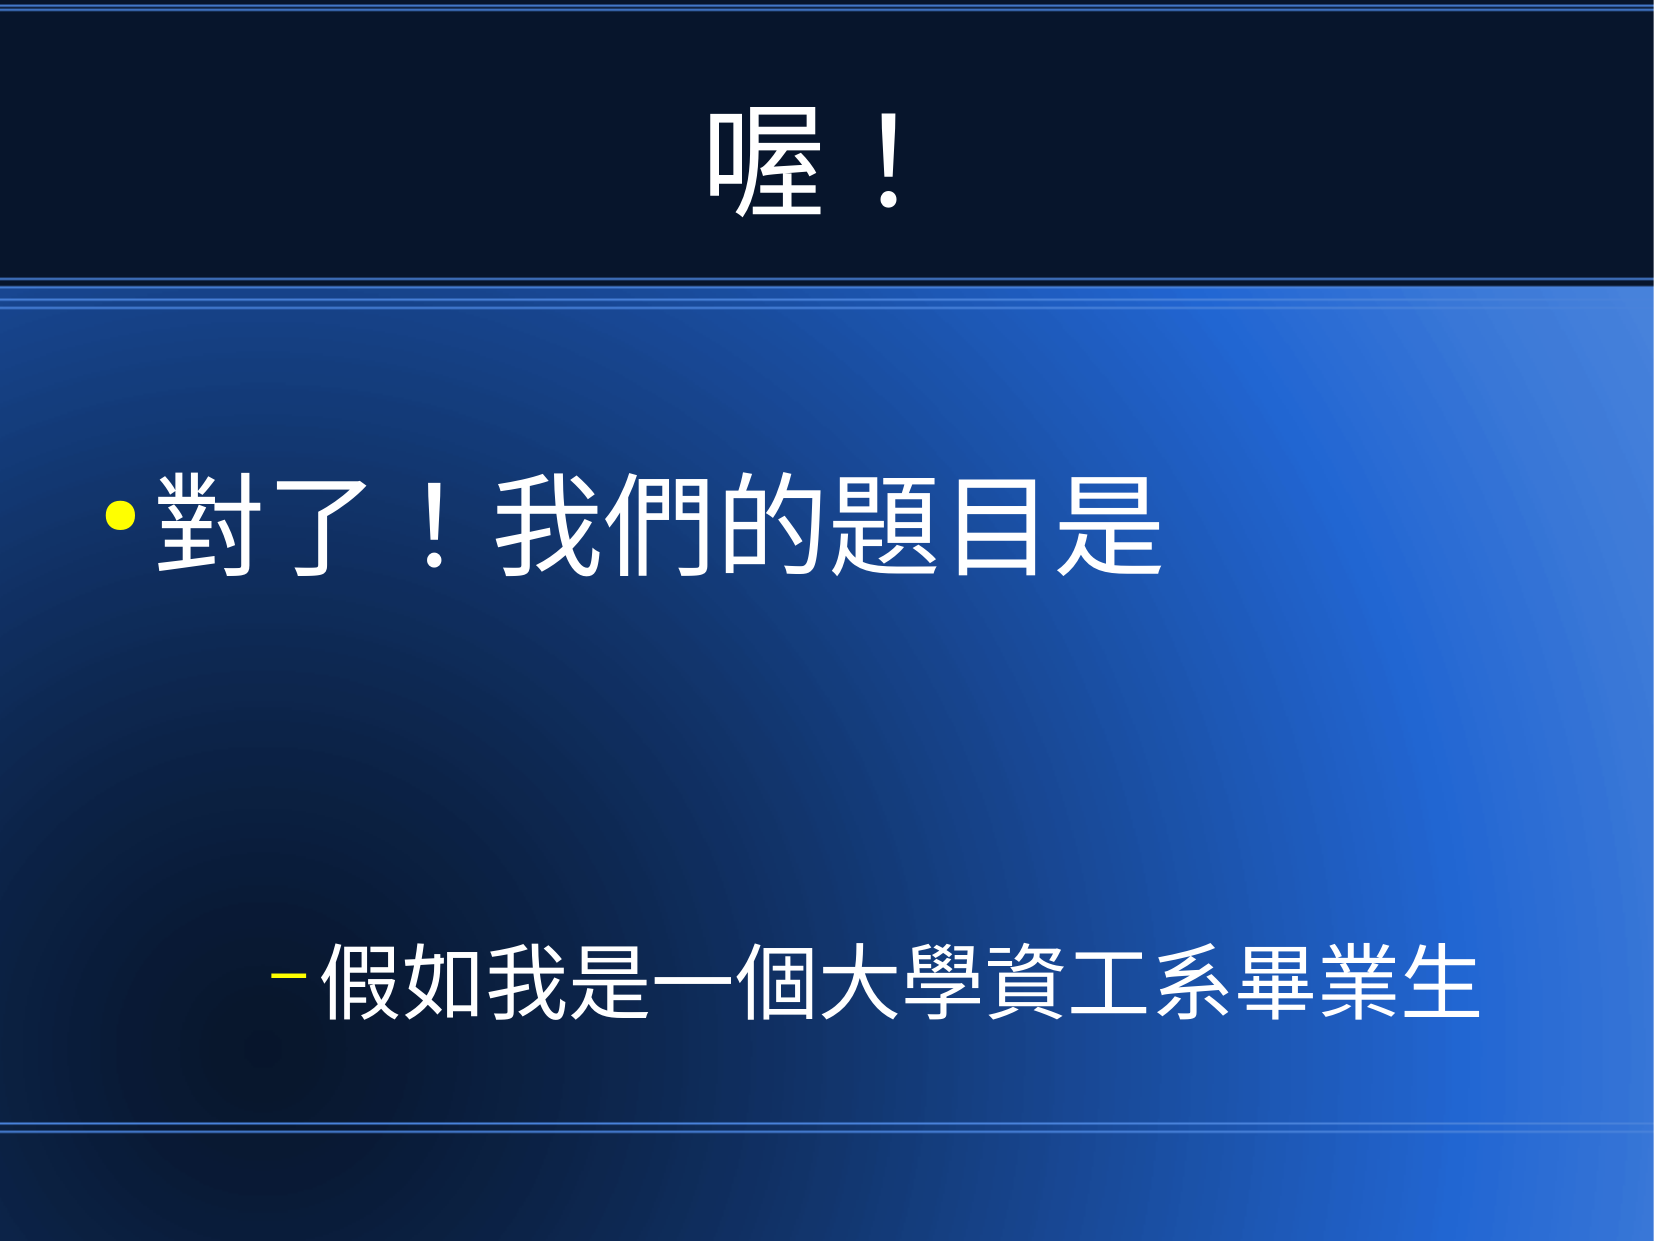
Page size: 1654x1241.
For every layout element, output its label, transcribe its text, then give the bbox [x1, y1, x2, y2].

picture [0, 0, 1654, 1241]
list 對了！我們的題目是 假如我是一個大學資工系畢業生 [82, 355, 1571, 1241]
title 喔！ [82, 49, 1571, 257]
